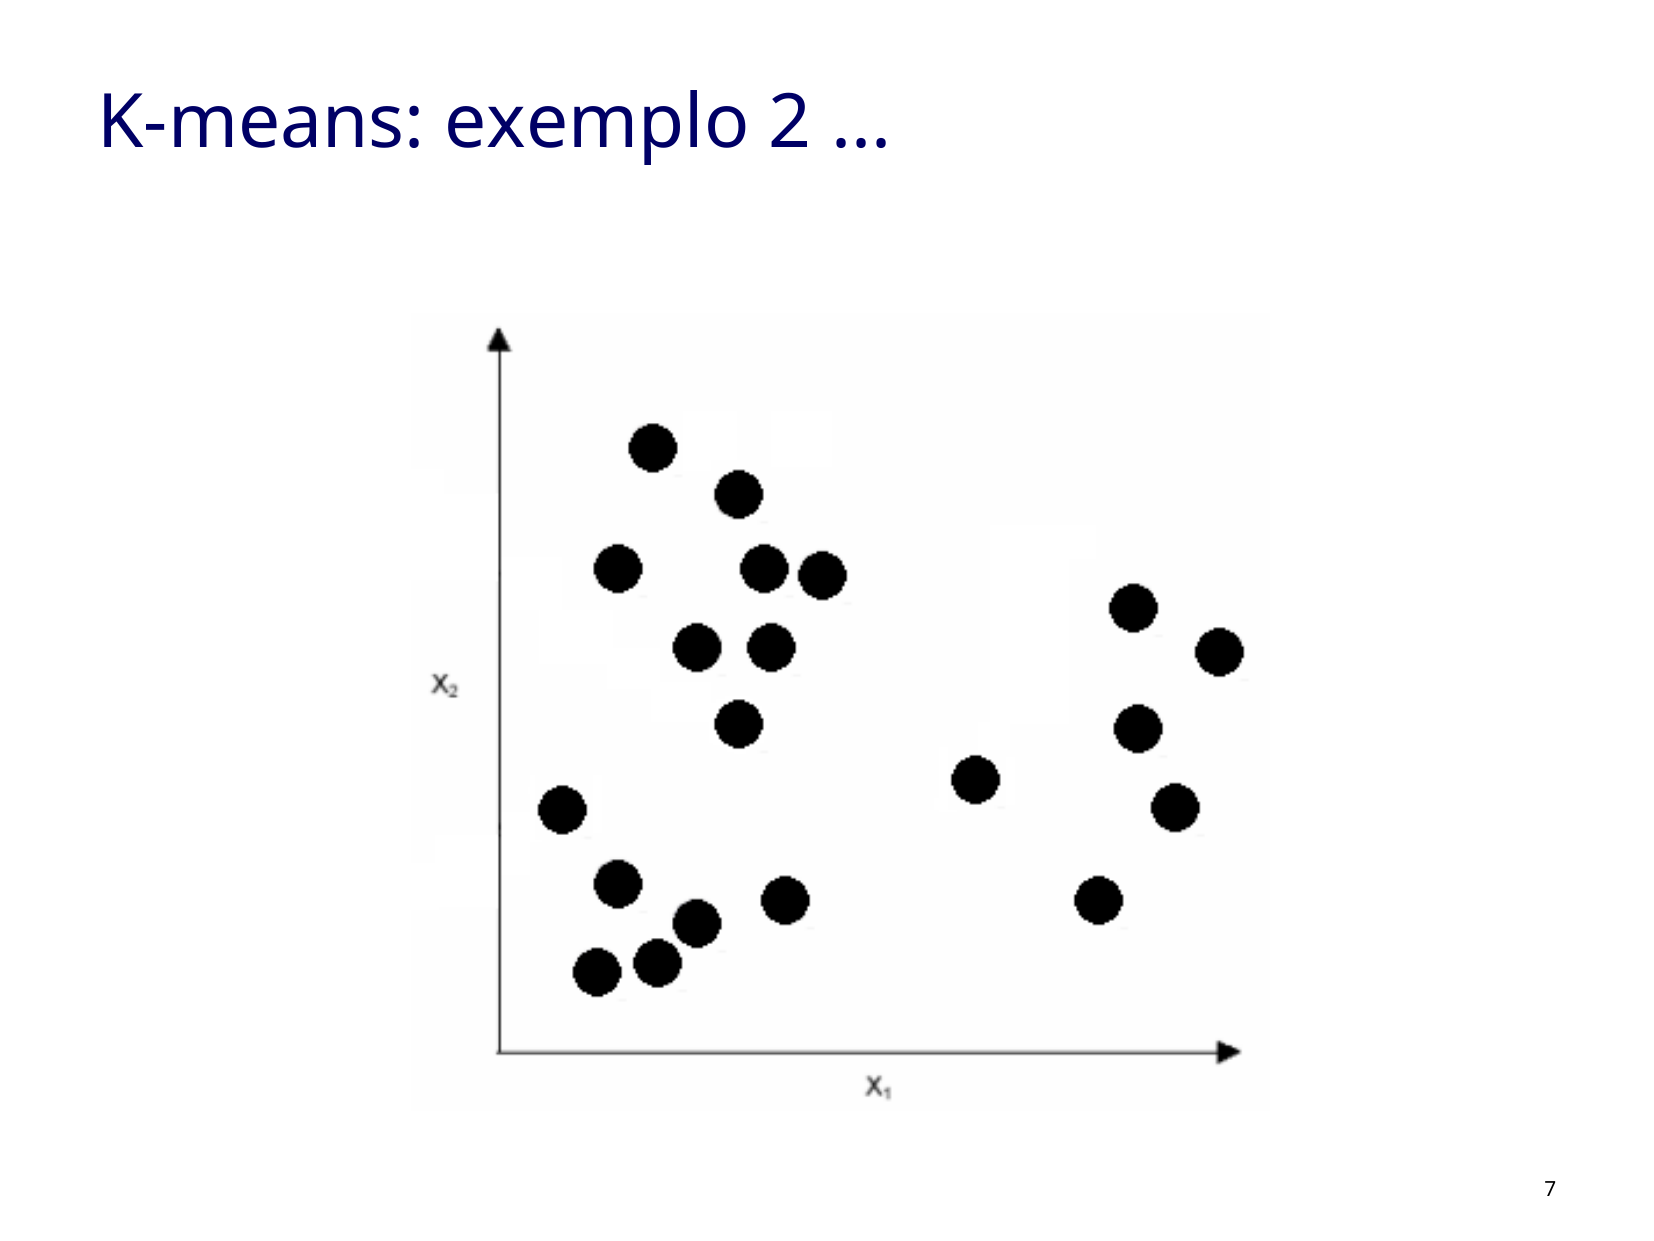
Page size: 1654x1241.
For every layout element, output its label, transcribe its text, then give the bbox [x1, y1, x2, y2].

picture [411, 313, 1270, 1111]
text_box <número> [1373, 1166, 1571, 1213]
text_box K-means: exemplo 2 ... [82, 50, 1571, 178]
